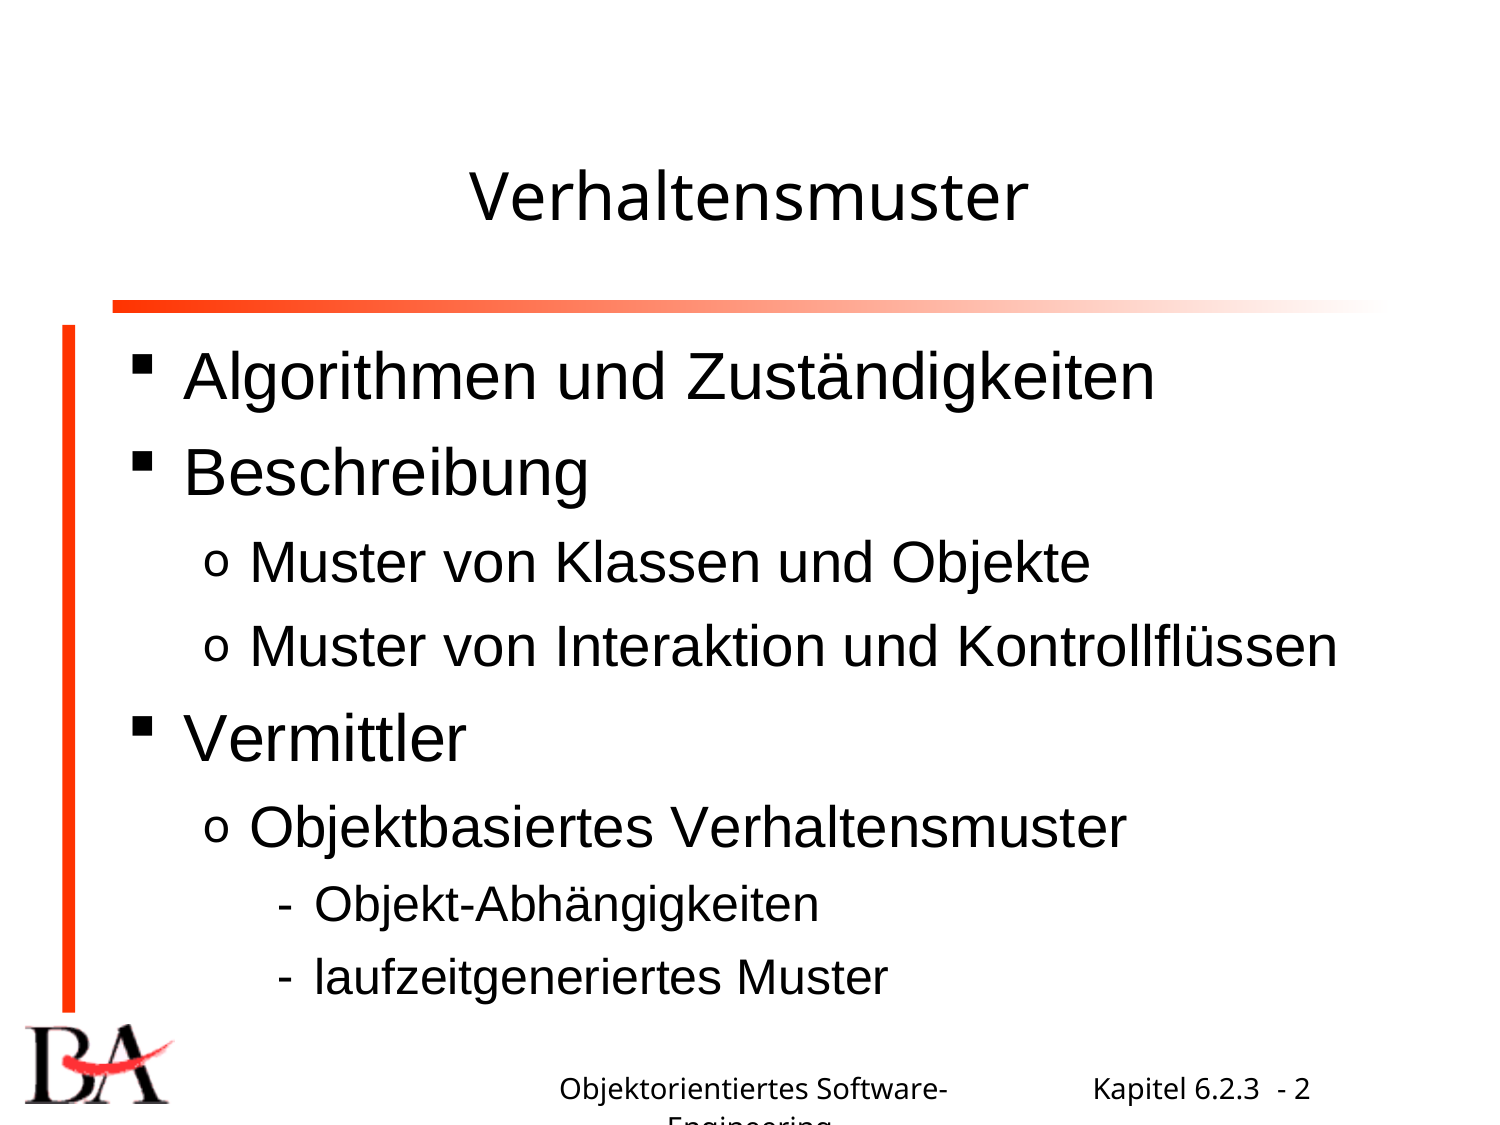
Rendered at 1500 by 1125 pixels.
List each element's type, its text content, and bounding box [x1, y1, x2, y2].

title Verhaltensmuster [112, 99, 1388, 288]
picture [24, 1024, 175, 1104]
list Algorithmen und Zuständigkeiten Beschreibung Muster von Klassen und Objekte Muster von Interaktion und Kontrollflüssen Vermittler Objektbasiertes Verhaltensmuster Objekt-Abhängigkeiten laufzeitgeneriertes Muster [112, 324, 1388, 1051]
